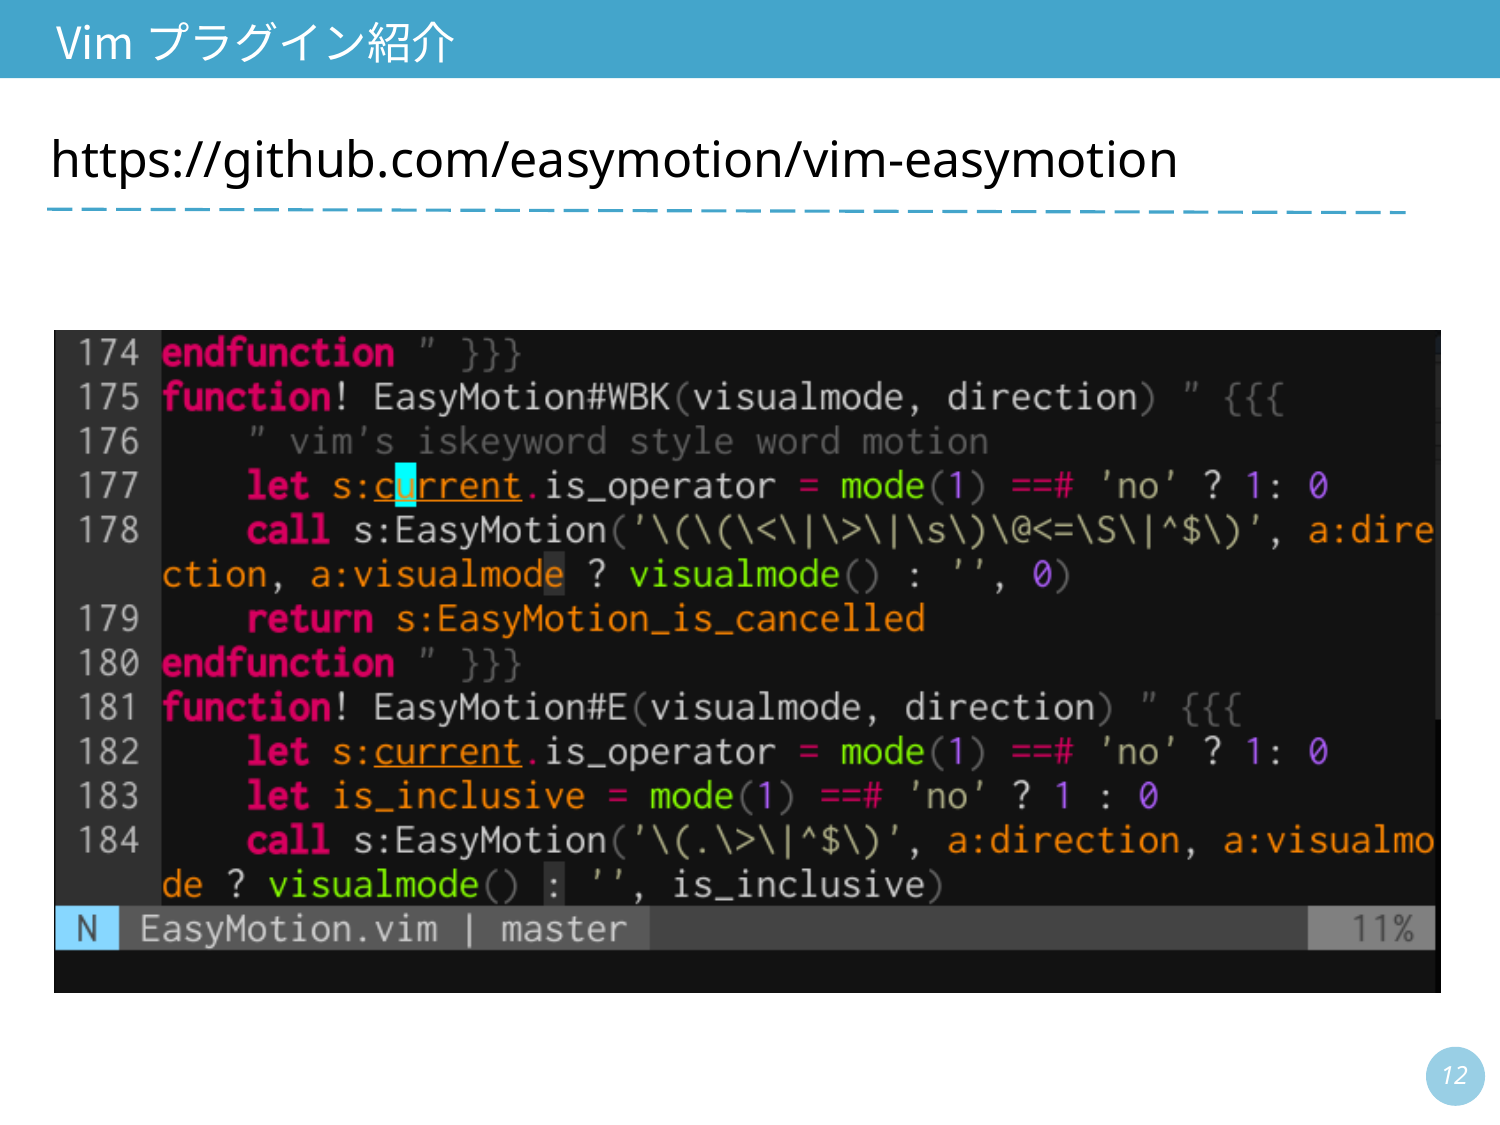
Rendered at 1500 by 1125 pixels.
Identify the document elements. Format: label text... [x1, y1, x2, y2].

picture [54, 330, 1441, 993]
text_box https://github.com/easymotion/vim-easymotion [35, 119, 1489, 203]
title Vim プラグイン紹介 [41, 7, 1392, 76]
slide_number <number> [1424, 1046, 1484, 1107]
